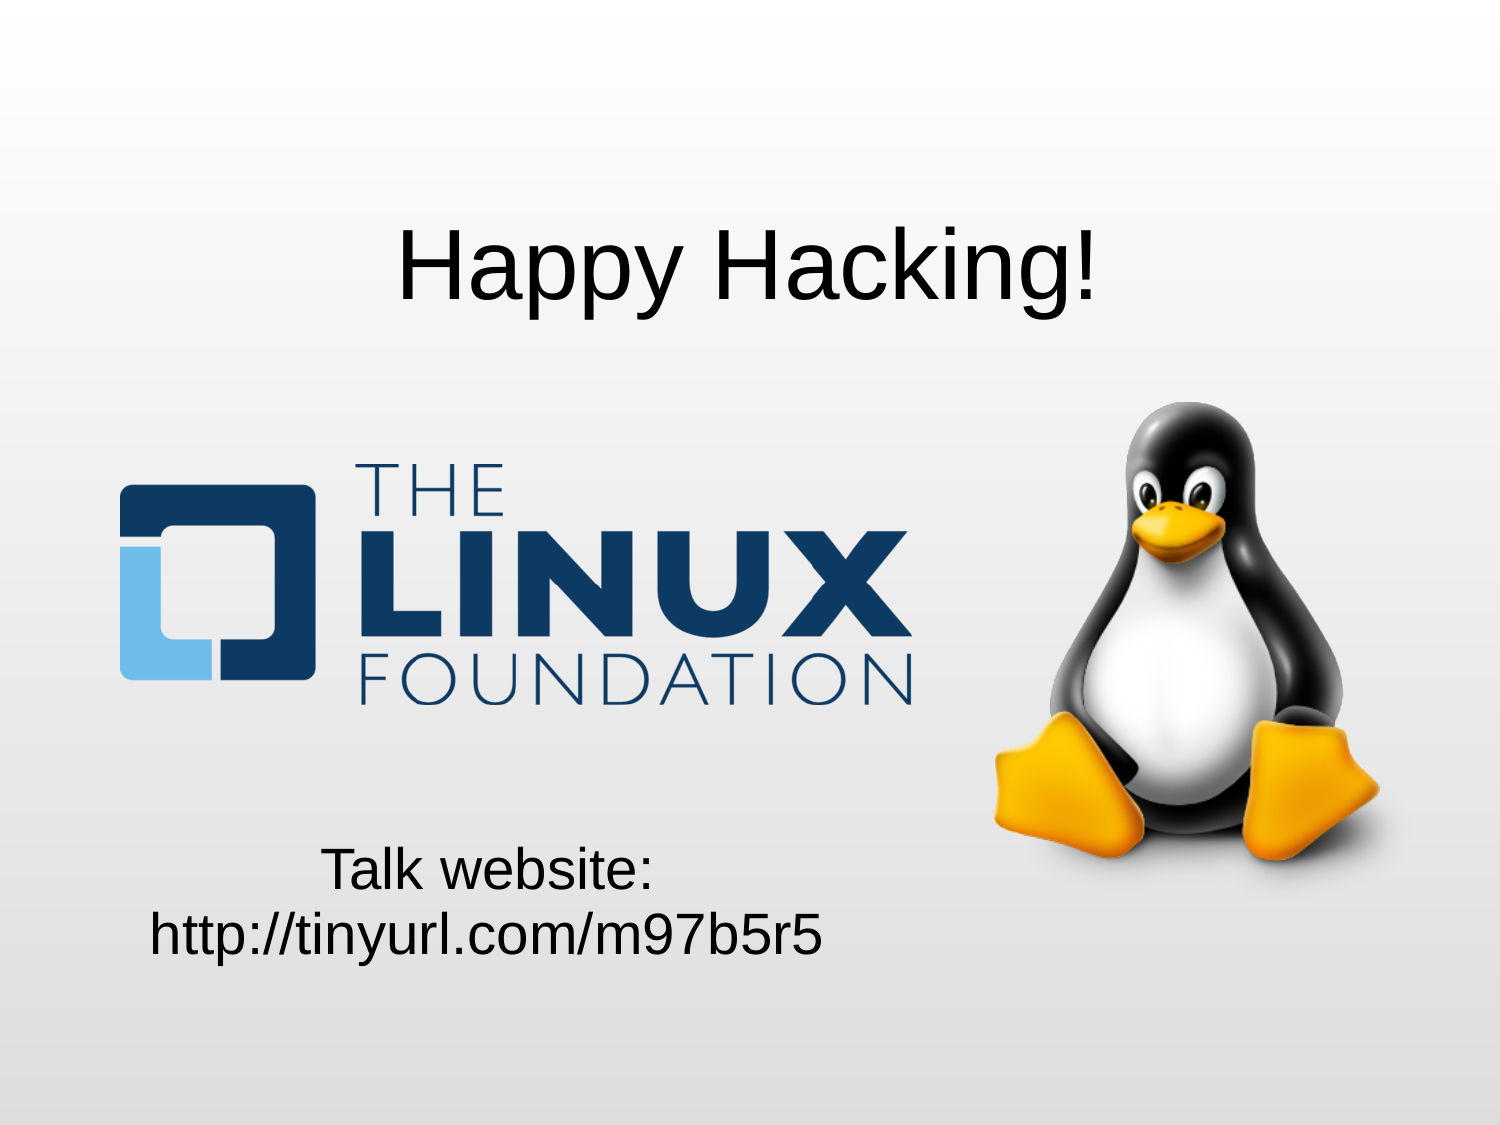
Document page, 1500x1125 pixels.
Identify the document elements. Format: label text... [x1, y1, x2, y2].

picture [958, 402, 1415, 907]
text_box Talk website: http://tinyurl.com/m97b5r5 [135, 829, 841, 976]
picture [120, 464, 912, 706]
text_box Happy Hacking! [380, 192, 1116, 327]
